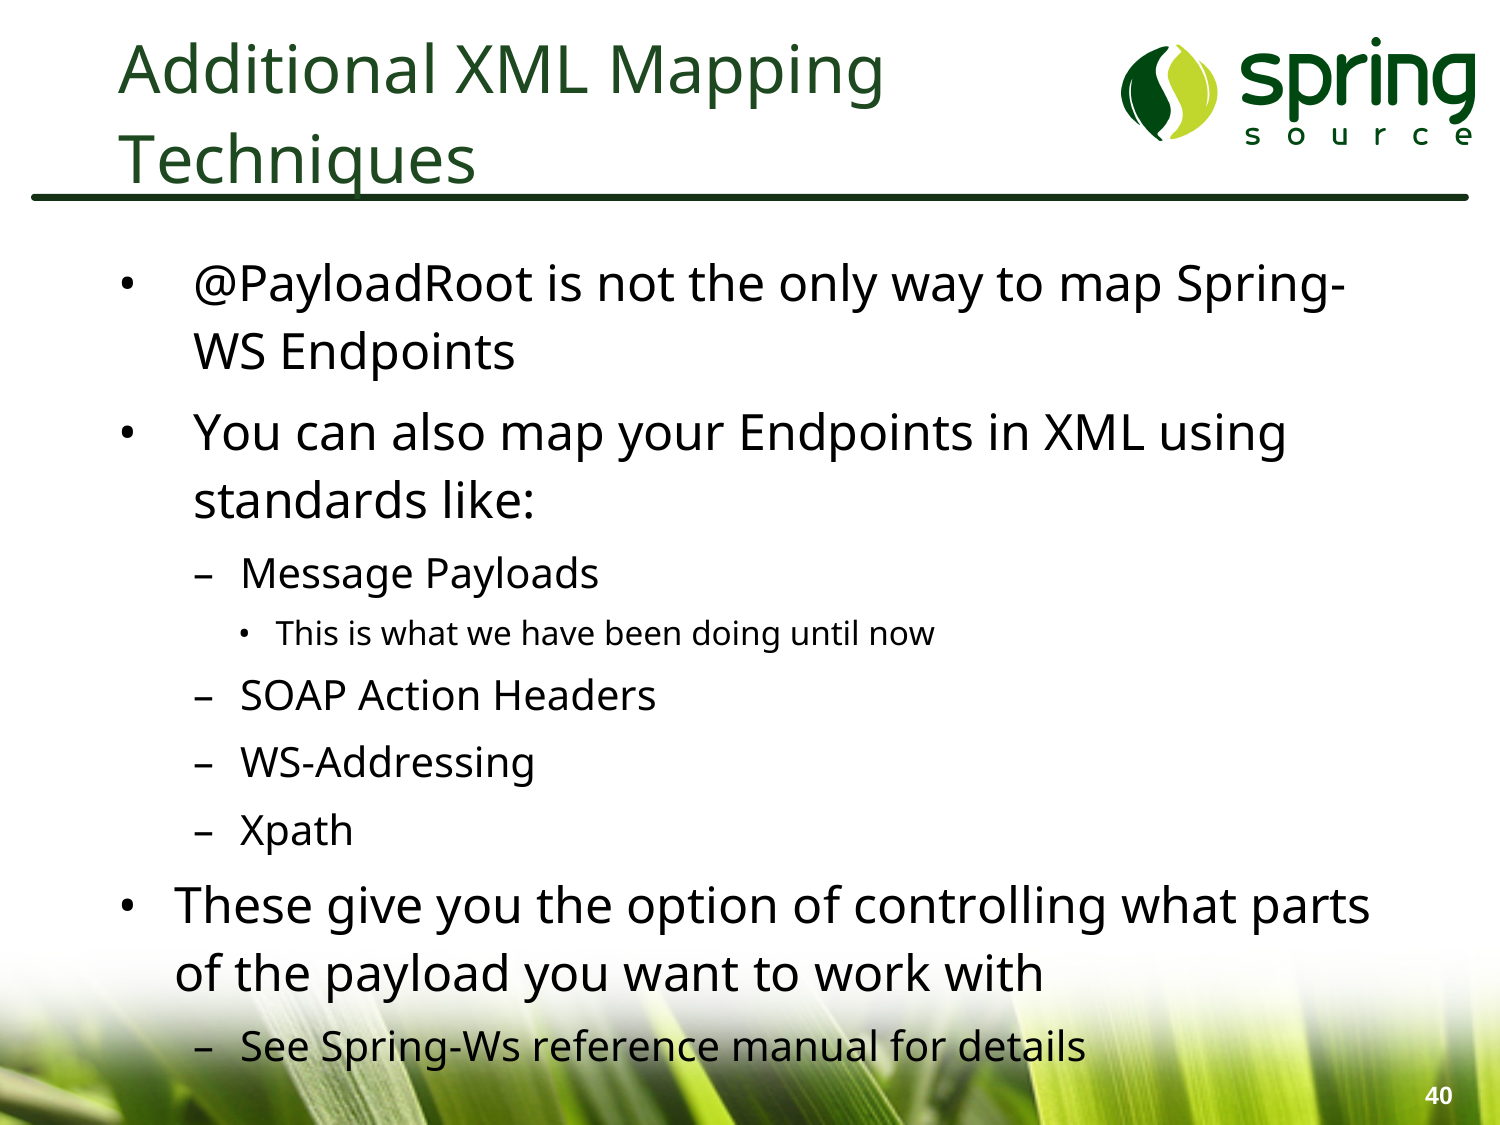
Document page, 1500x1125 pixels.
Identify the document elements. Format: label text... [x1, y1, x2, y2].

picture [1136, 37, 1475, 145]
picture [0, 944, 1500, 1125]
title Additional XML Mapping Techniques [103, 14, 1136, 192]
list @PayloadRoot is not the only way to map Spring-WS Endpoints You can also map your Endpoints in XML using standards like: Message Payloads This is what we have been doing until now SOAP Action Headers WS-Addressing Xpath These give you the option of controlling what parts of the payload you want to work with See Spring-Ws reference manual for details [103, 239, 1395, 1001]
